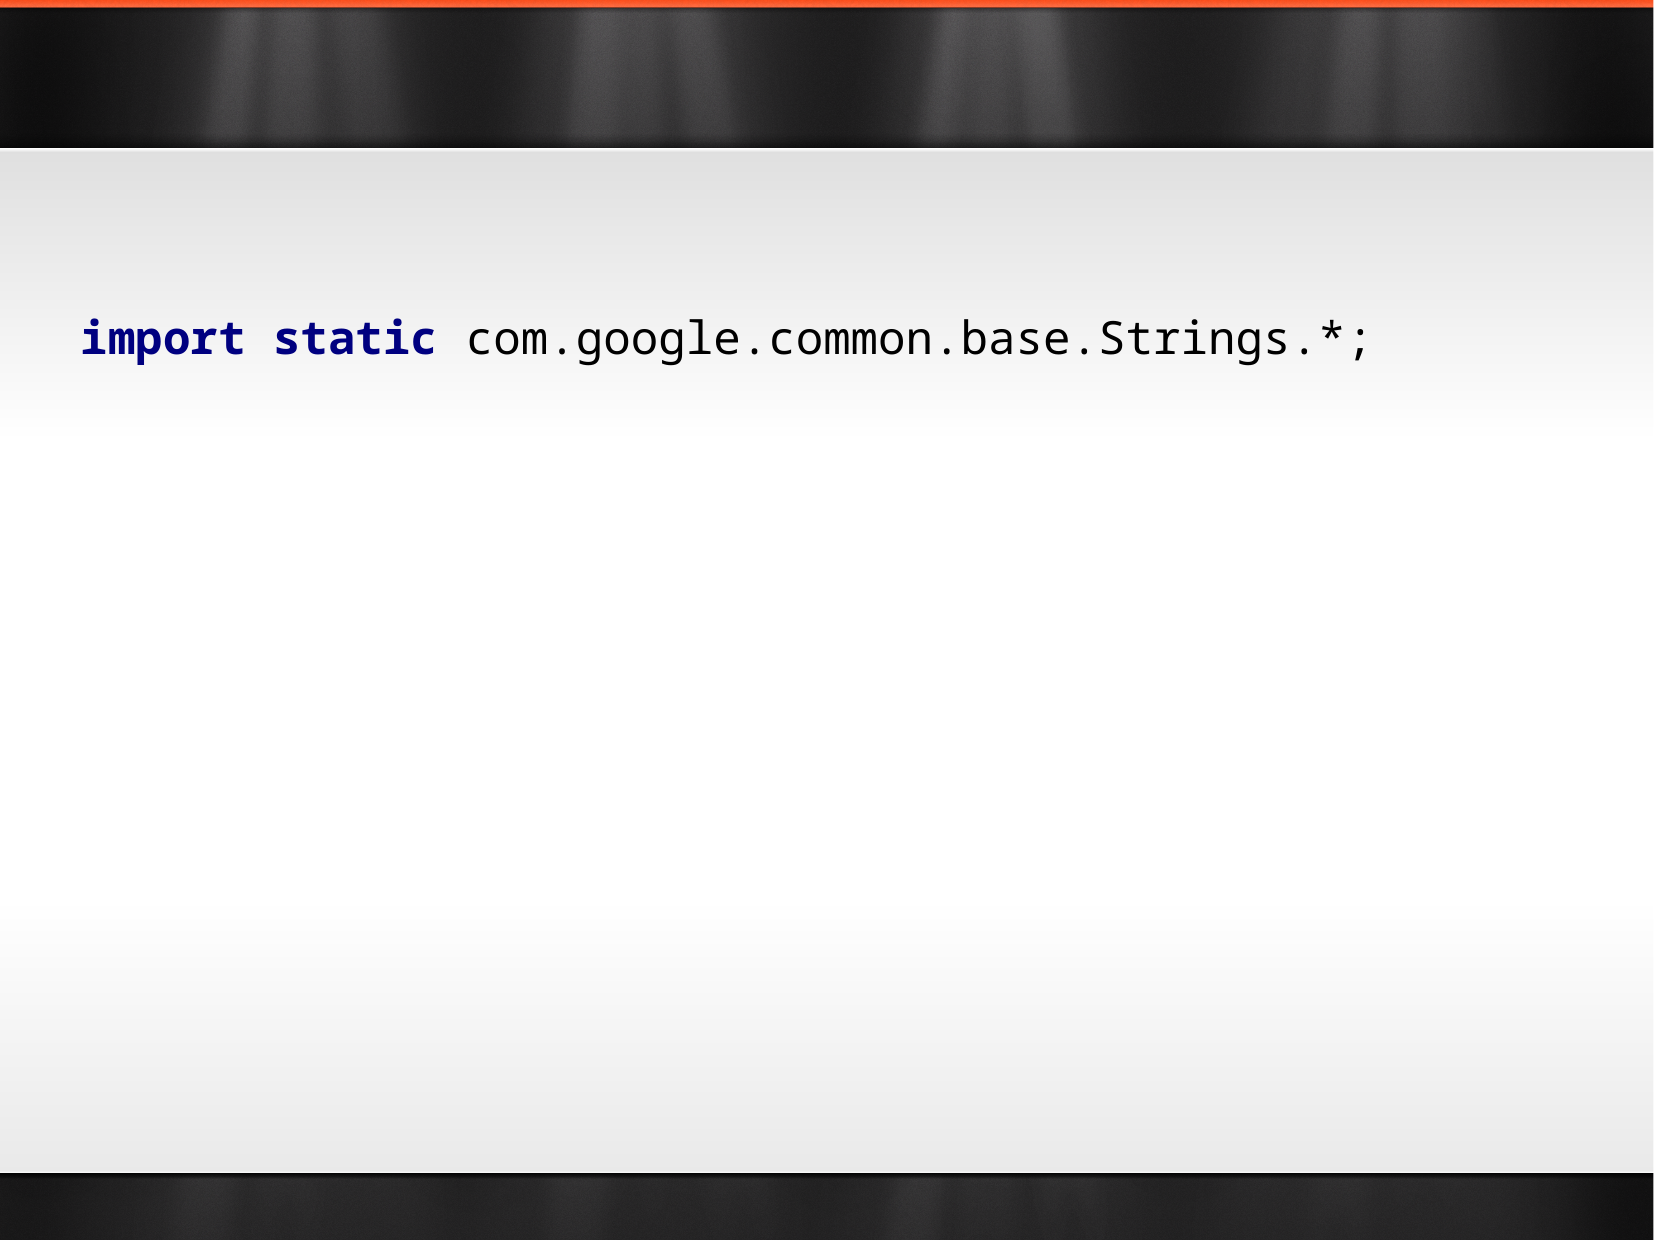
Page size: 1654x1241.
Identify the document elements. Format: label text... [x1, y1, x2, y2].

picture [0, 0, 1654, 1240]
subtitle import static com.google.common.base.Strings.*; [80, 305, 1654, 1125]
